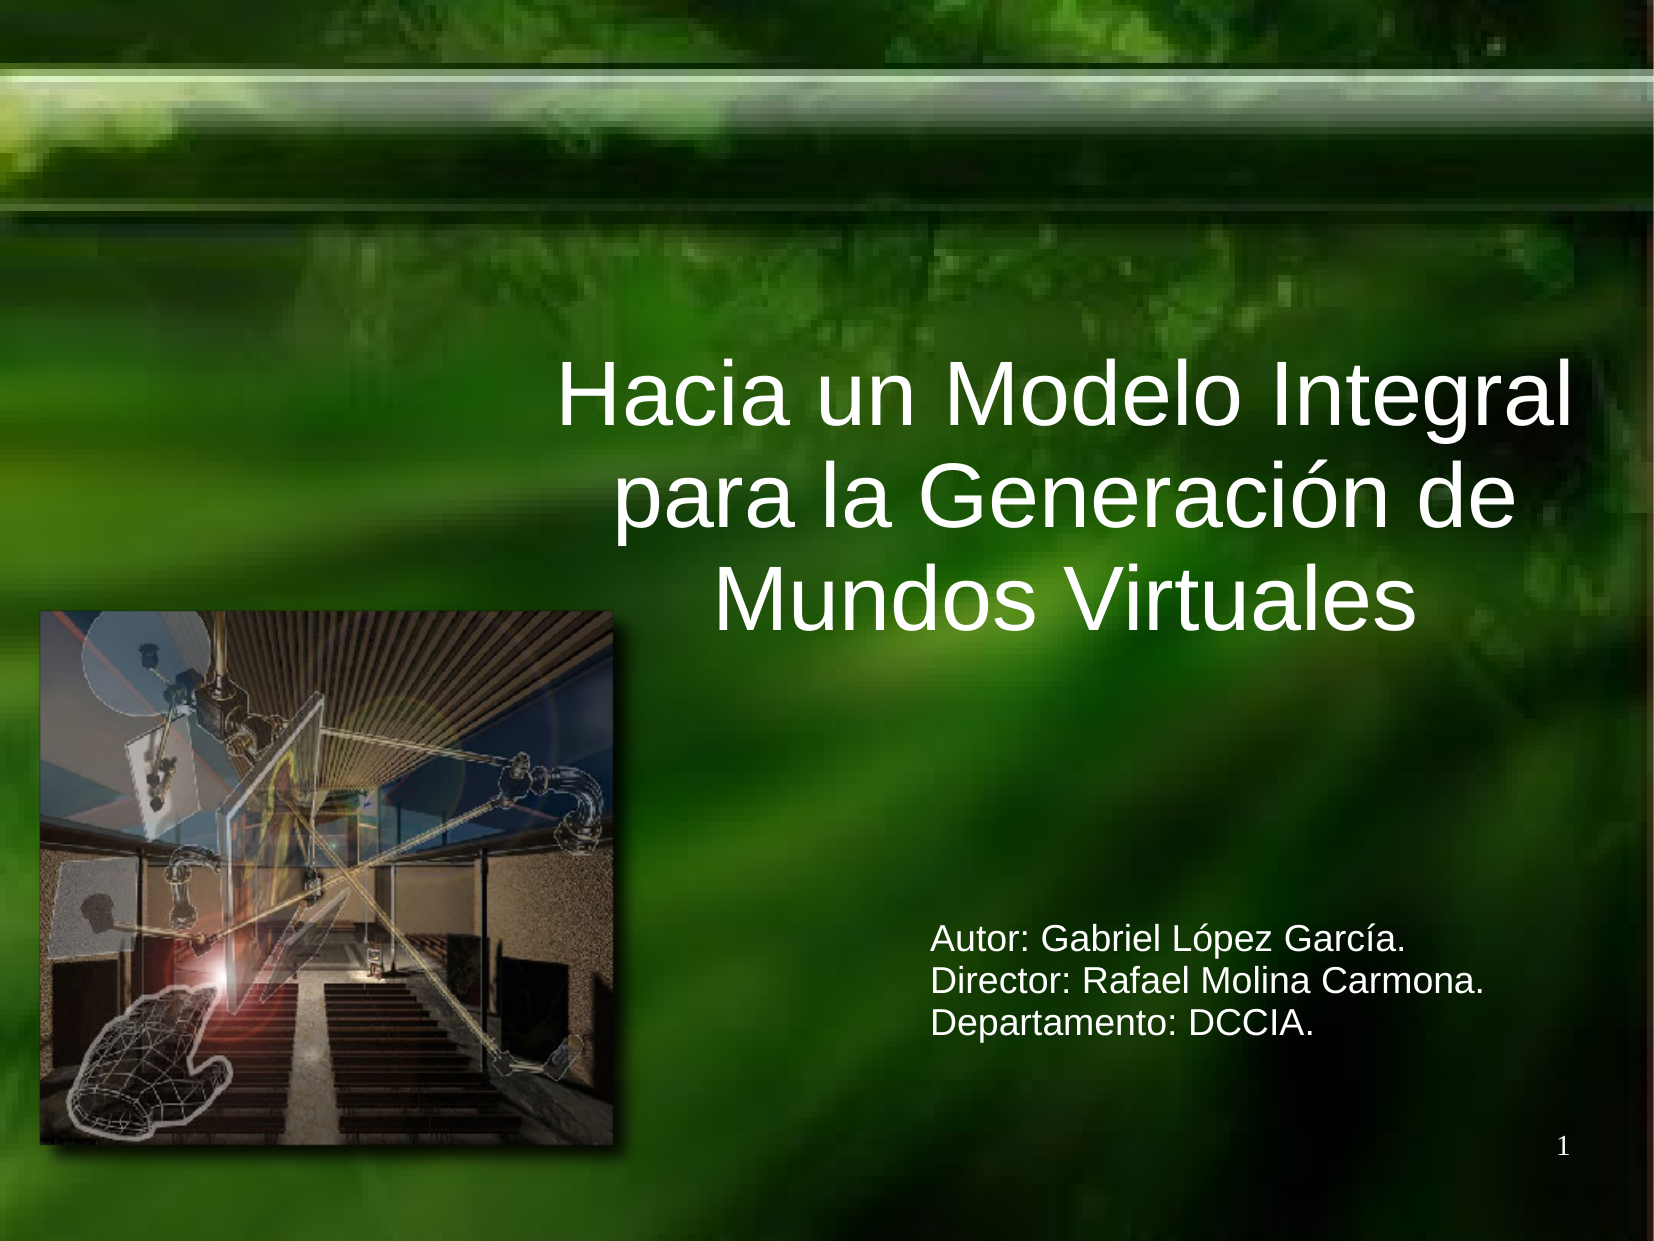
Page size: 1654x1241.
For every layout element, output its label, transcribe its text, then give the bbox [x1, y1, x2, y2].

title Hacia un Modelo Integral para la Generación de Mundos Virtuales [501, 341, 1630, 650]
text_box Autor: Gabriel López García. Director: Rafael Molina Carmona. Departamento: DCCIA. [915, 909, 1625, 1051]
picture [0, 0, 1654, 1241]
